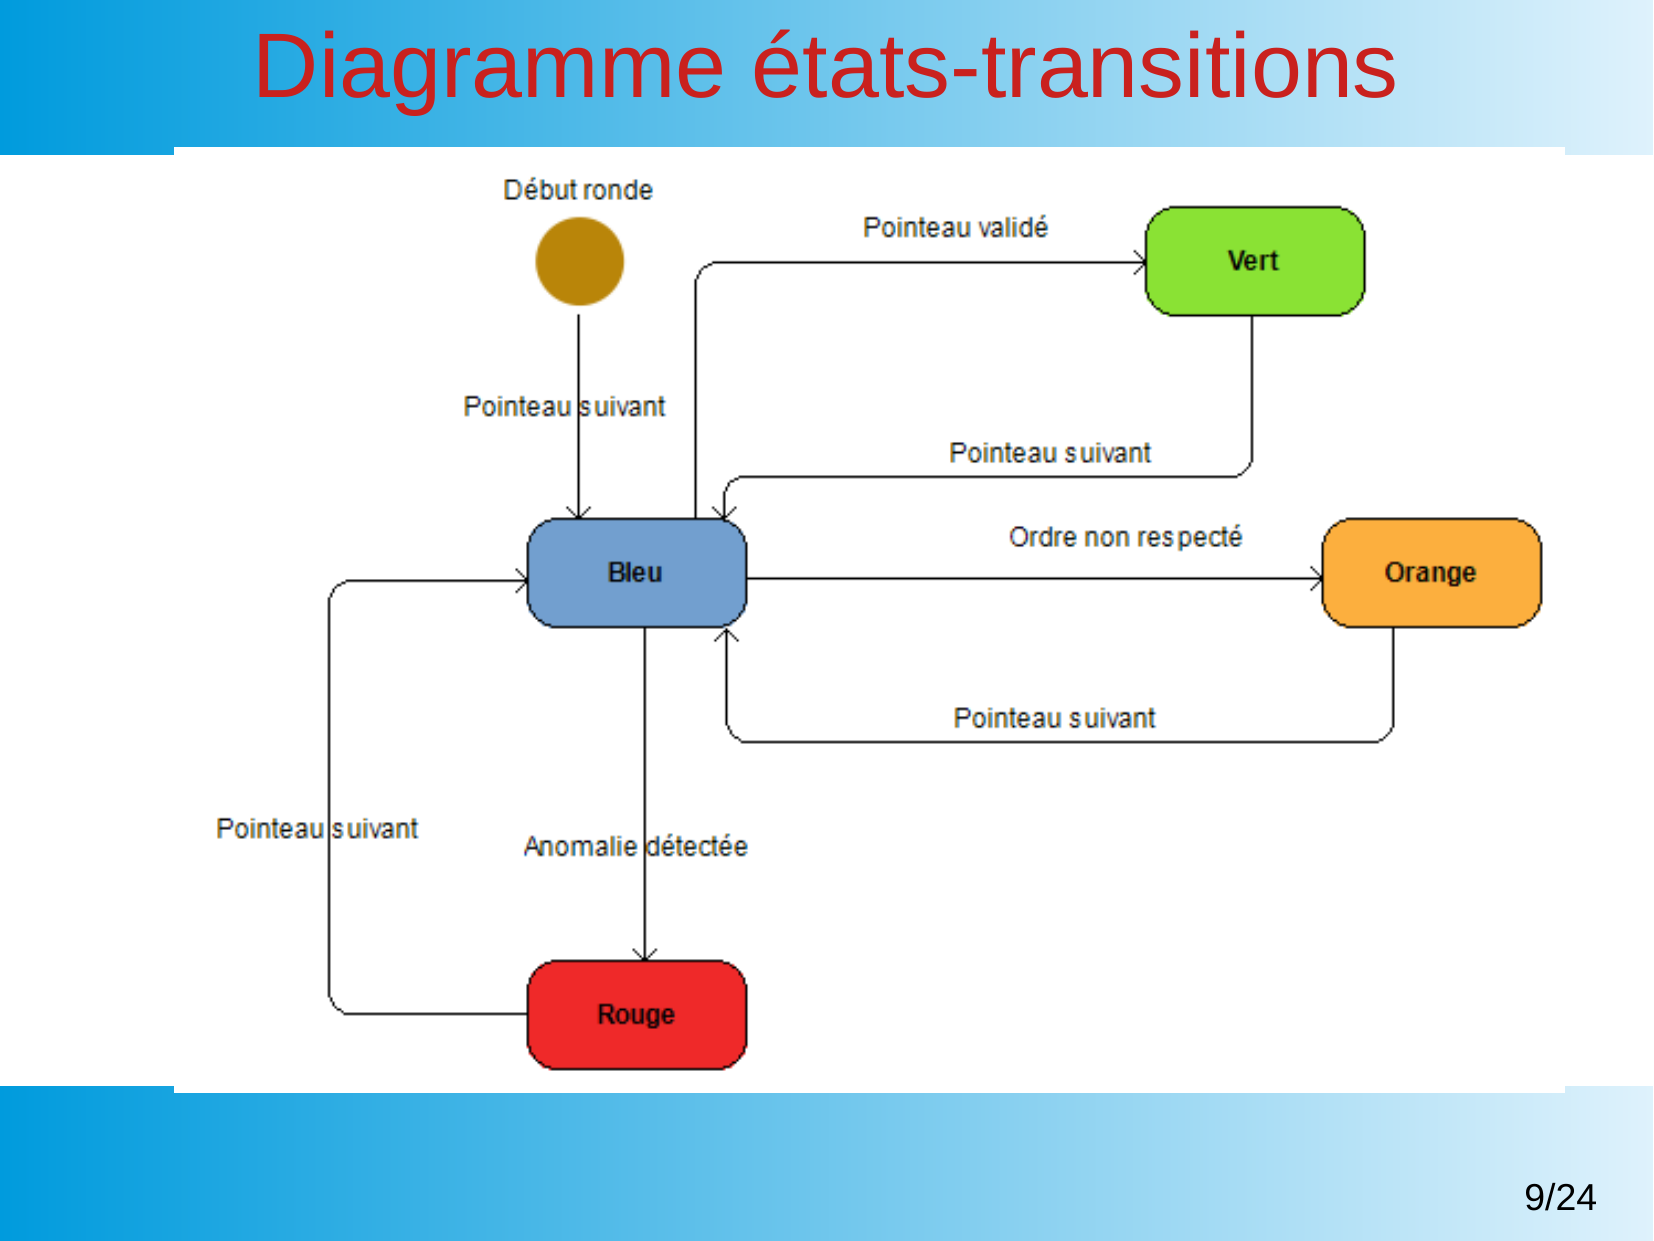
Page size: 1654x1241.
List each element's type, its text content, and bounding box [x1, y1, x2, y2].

text_box <numéro>/24 [1509, 1169, 1654, 1240]
title Diagramme états-transitions [82, 13, 1571, 119]
picture [174, 147, 1565, 1093]
